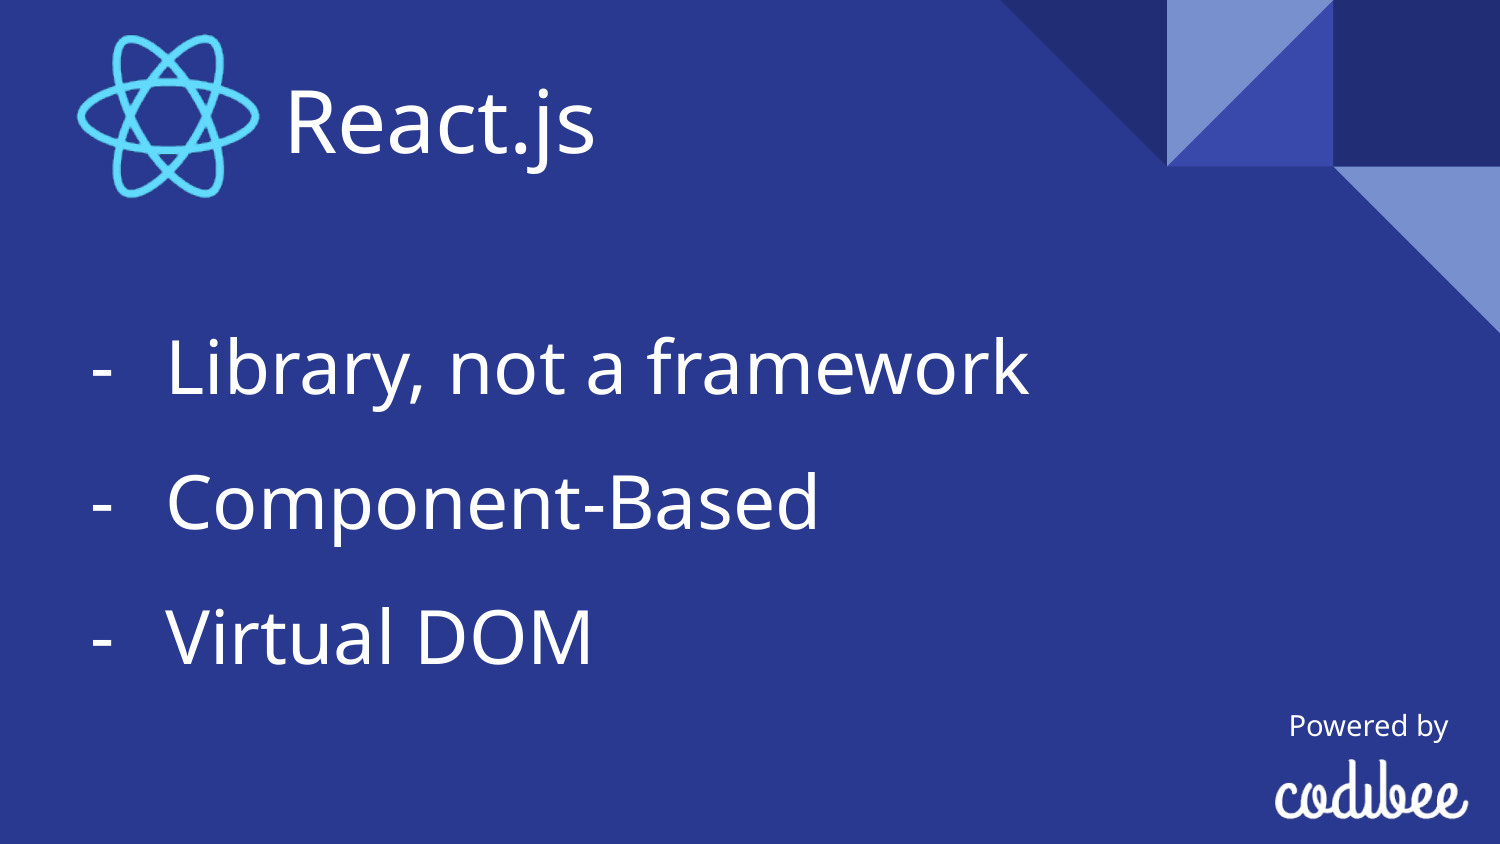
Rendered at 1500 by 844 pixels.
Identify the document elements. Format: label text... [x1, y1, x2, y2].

picture [12, 0, 325, 235]
text_box Powered by [1250, 691, 1488, 752]
subtitle Library, not a framework Component-Based Virtual DOM [75, 259, 1425, 692]
title React.js [325, 48, 1056, 186]
picture [1250, 752, 1488, 833]
